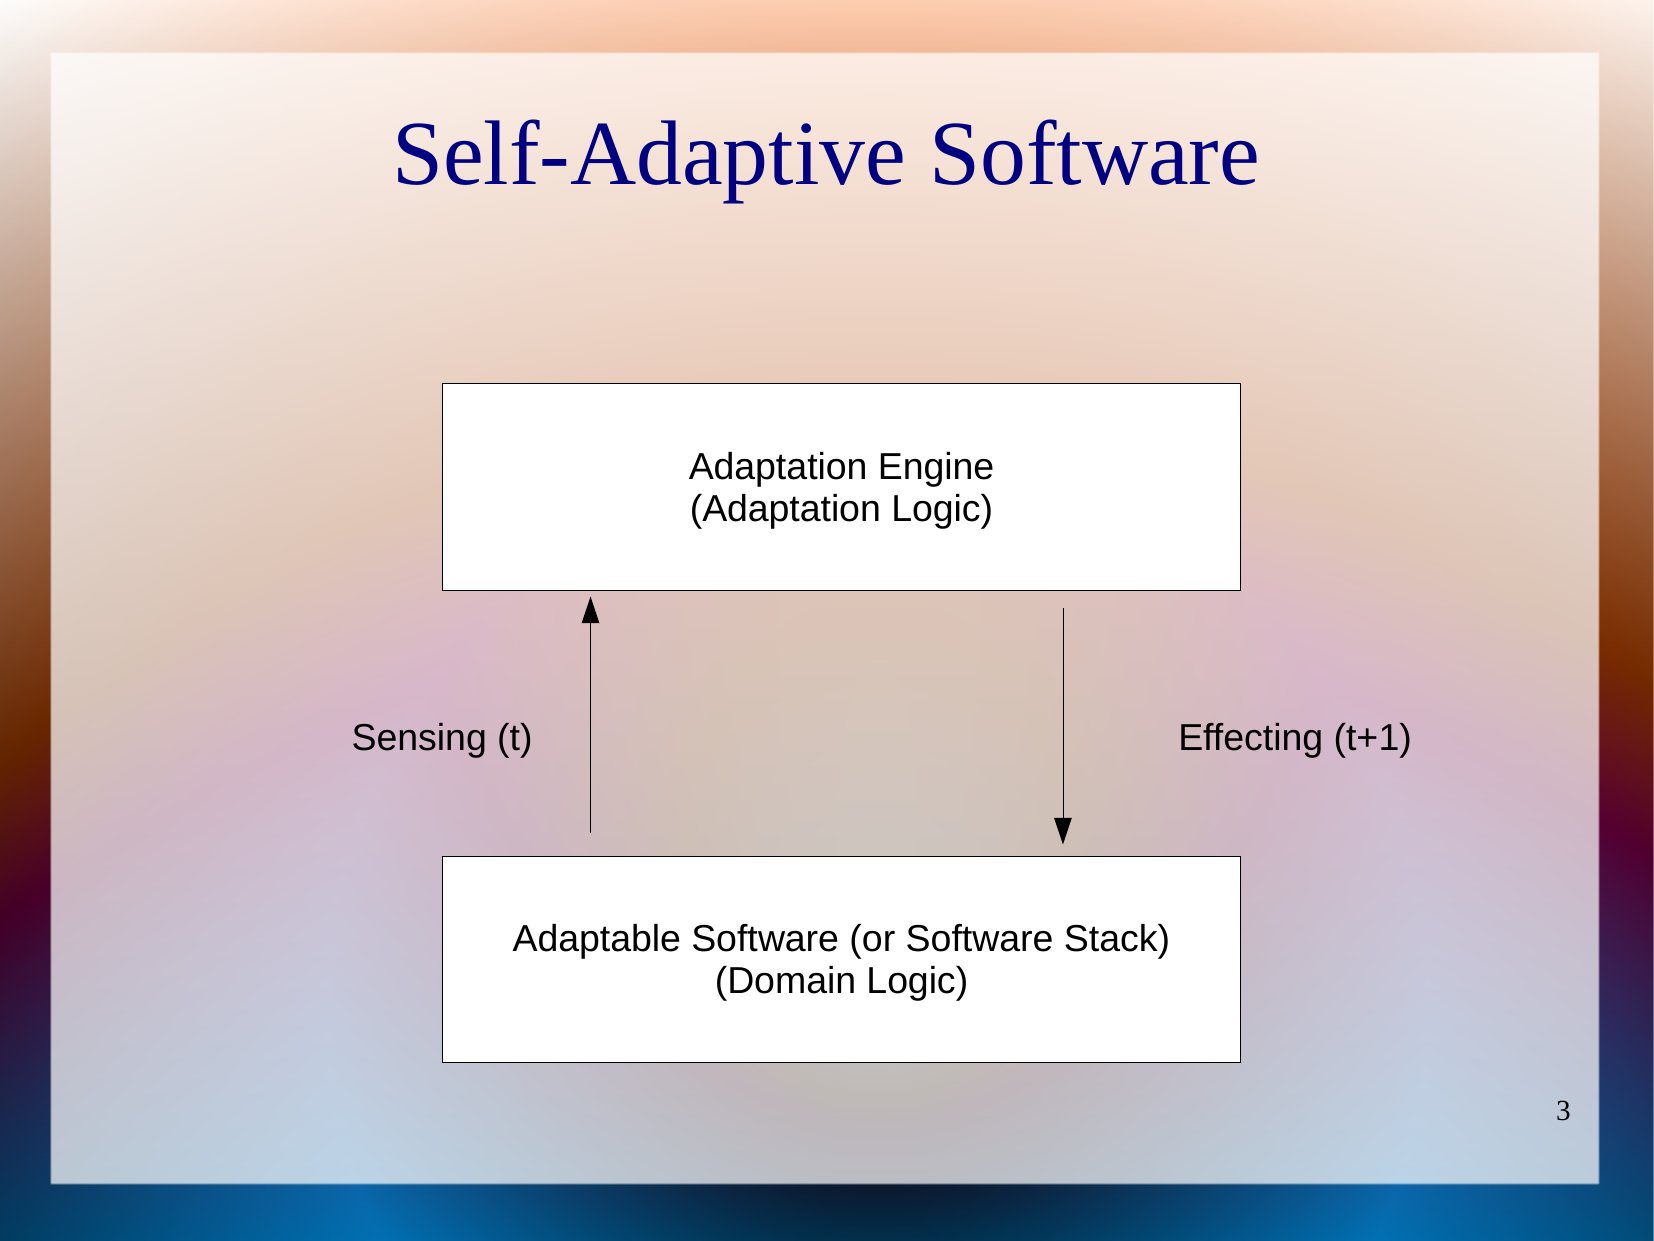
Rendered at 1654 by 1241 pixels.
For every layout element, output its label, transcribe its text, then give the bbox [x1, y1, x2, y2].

text_box Adaptable Software (or Software Stack) (Domain Logic) [442, 856, 1241, 1063]
picture [0, 0, 1654, 1241]
text_box Sensing (t) [336, 708, 548, 766]
text_box Effecting (t+1) [1163, 708, 1428, 766]
title Self-Adaptive Software [82, 49, 1571, 257]
text_box Adaptation Engine (Adaptation Logic) [442, 383, 1241, 591]
